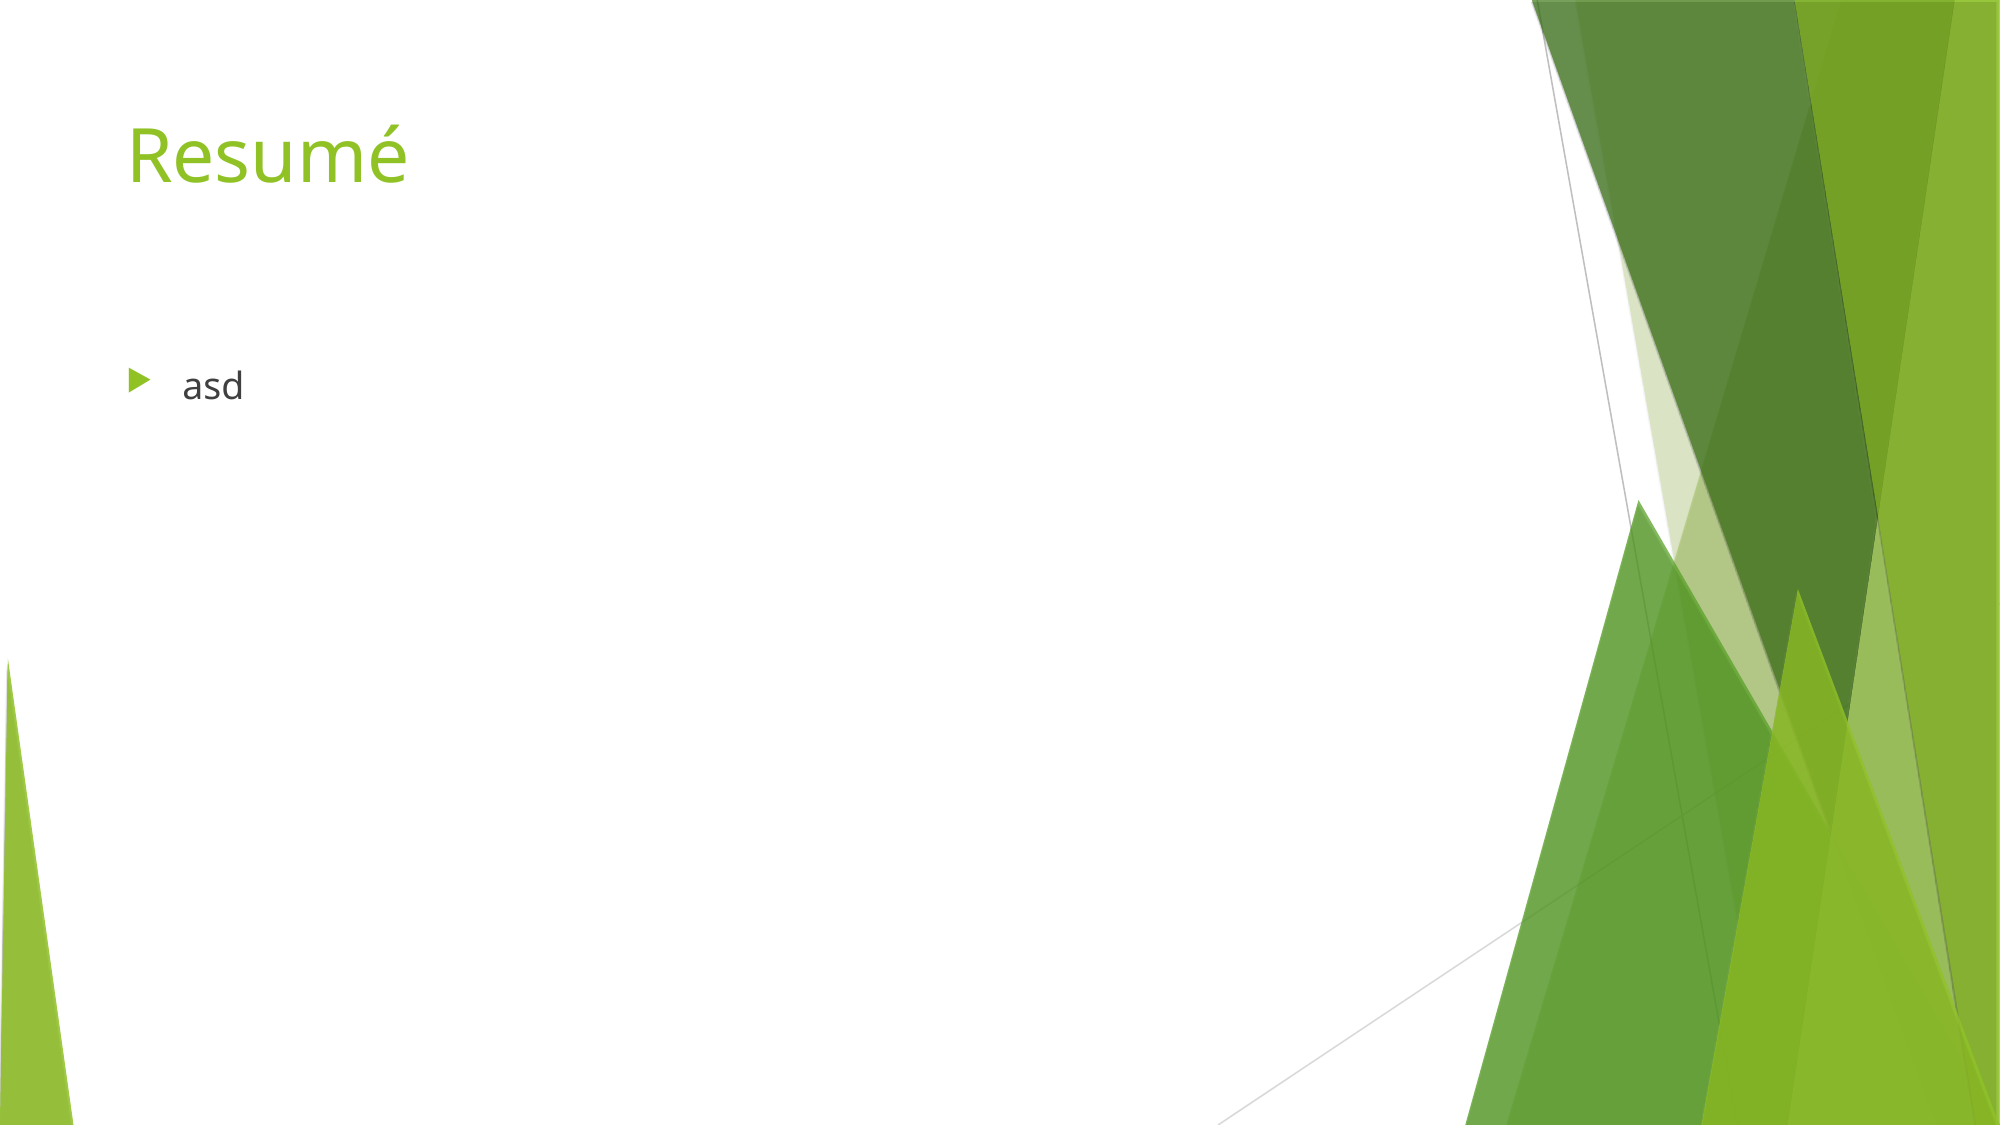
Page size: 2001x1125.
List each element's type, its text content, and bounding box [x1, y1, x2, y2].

list asd [111, 354, 1522, 992]
title Resumé [111, 99, 1522, 317]
